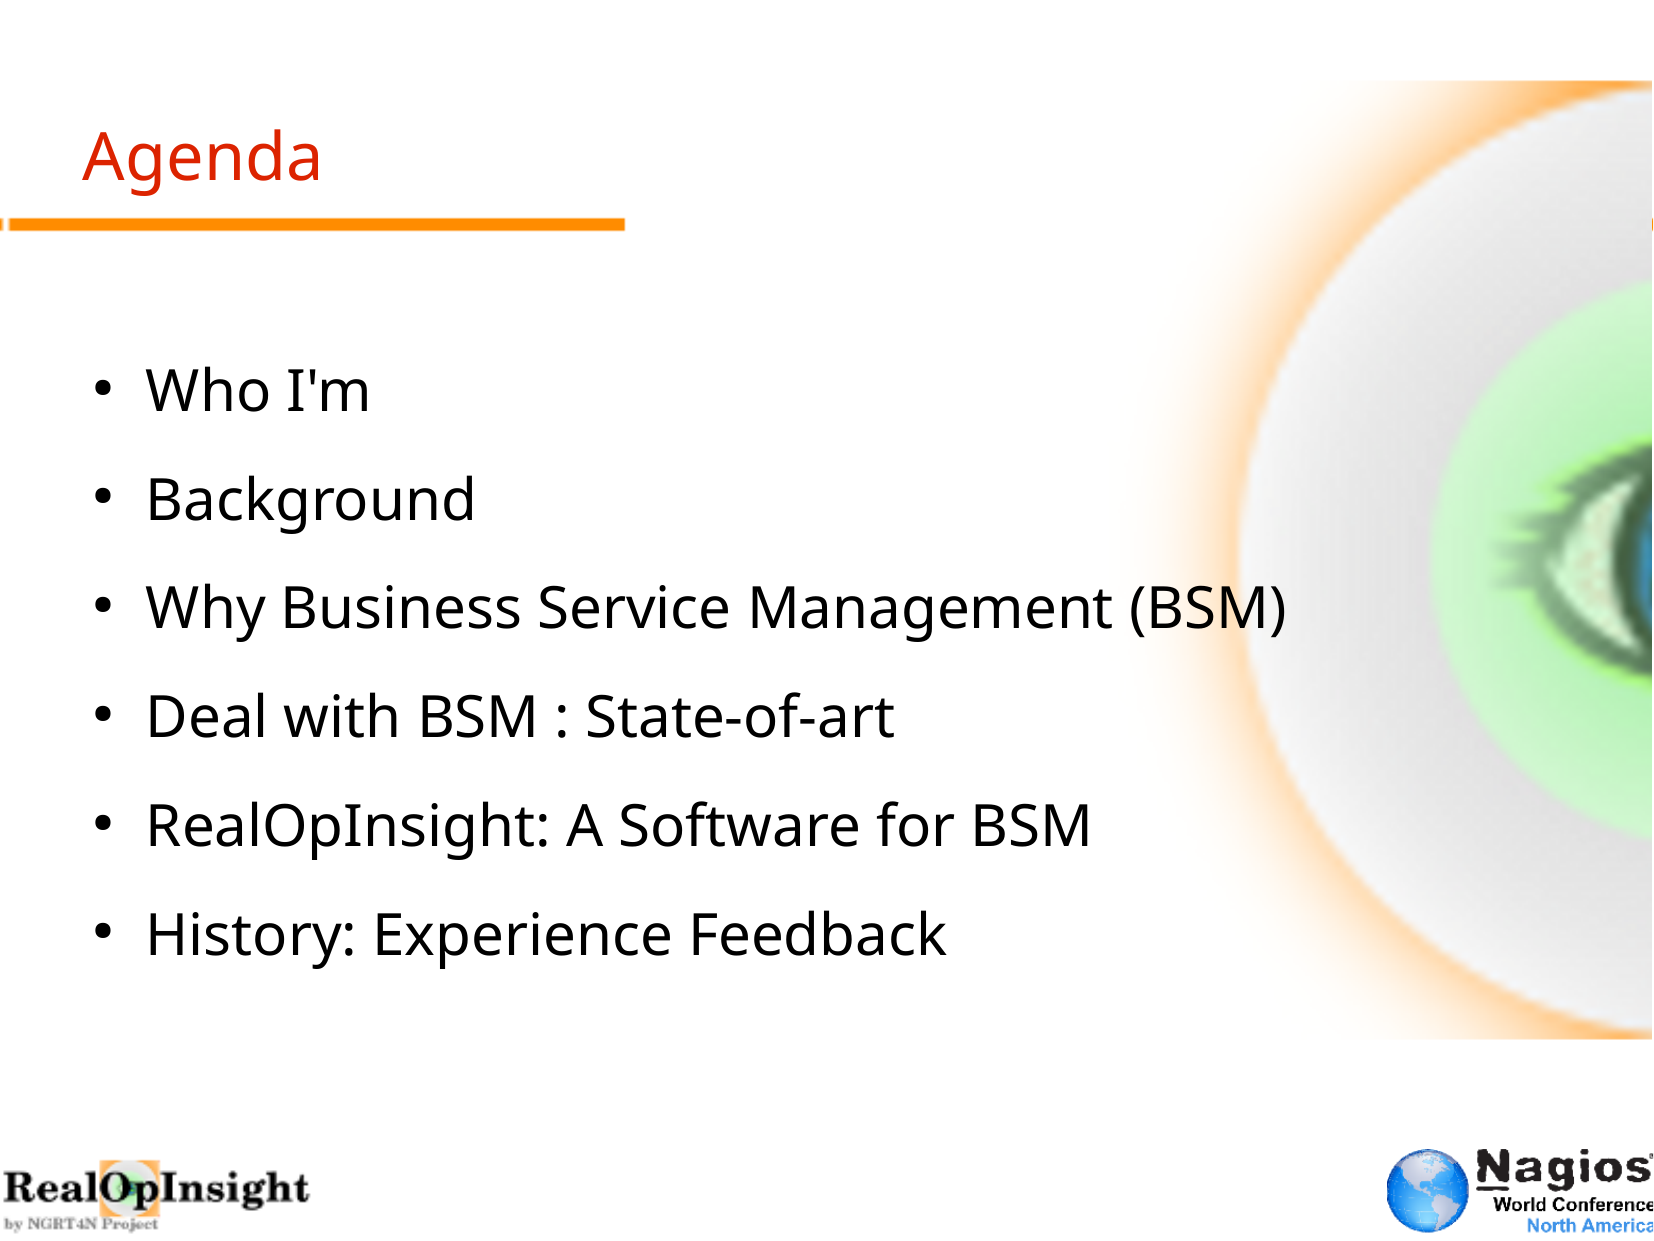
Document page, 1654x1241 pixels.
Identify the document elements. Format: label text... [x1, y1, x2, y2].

title Agenda [82, 73, 1547, 237]
picture [0, 0, 1654, 1241]
list Who I'm Background Why Business Service Management (BSM) Deal with BSM : State-of-art RealOpInsight: A Software for BSM History: Experience Feedback [74, 349, 1530, 1069]
